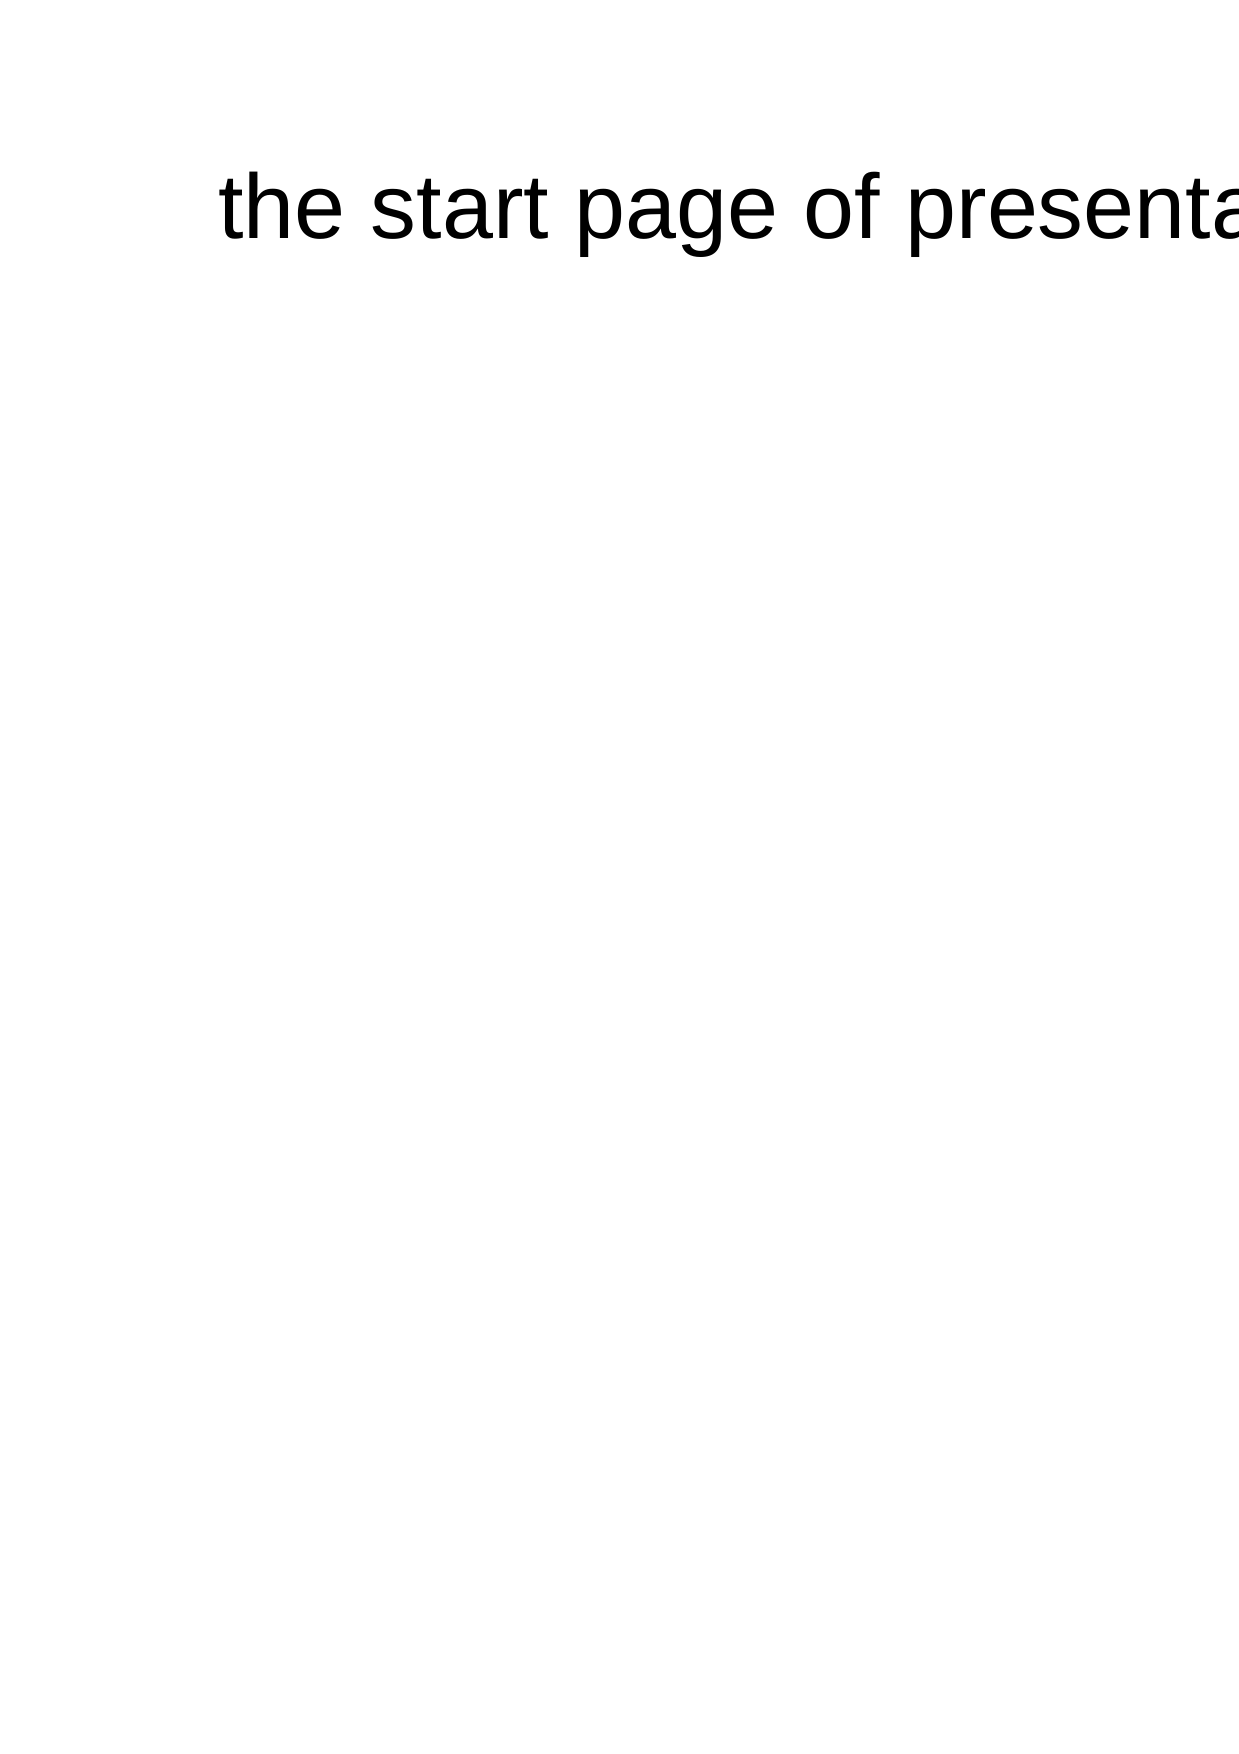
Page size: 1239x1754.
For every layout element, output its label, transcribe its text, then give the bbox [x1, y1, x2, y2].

title the start page of presentation. [121, 102, 1239, 311]
